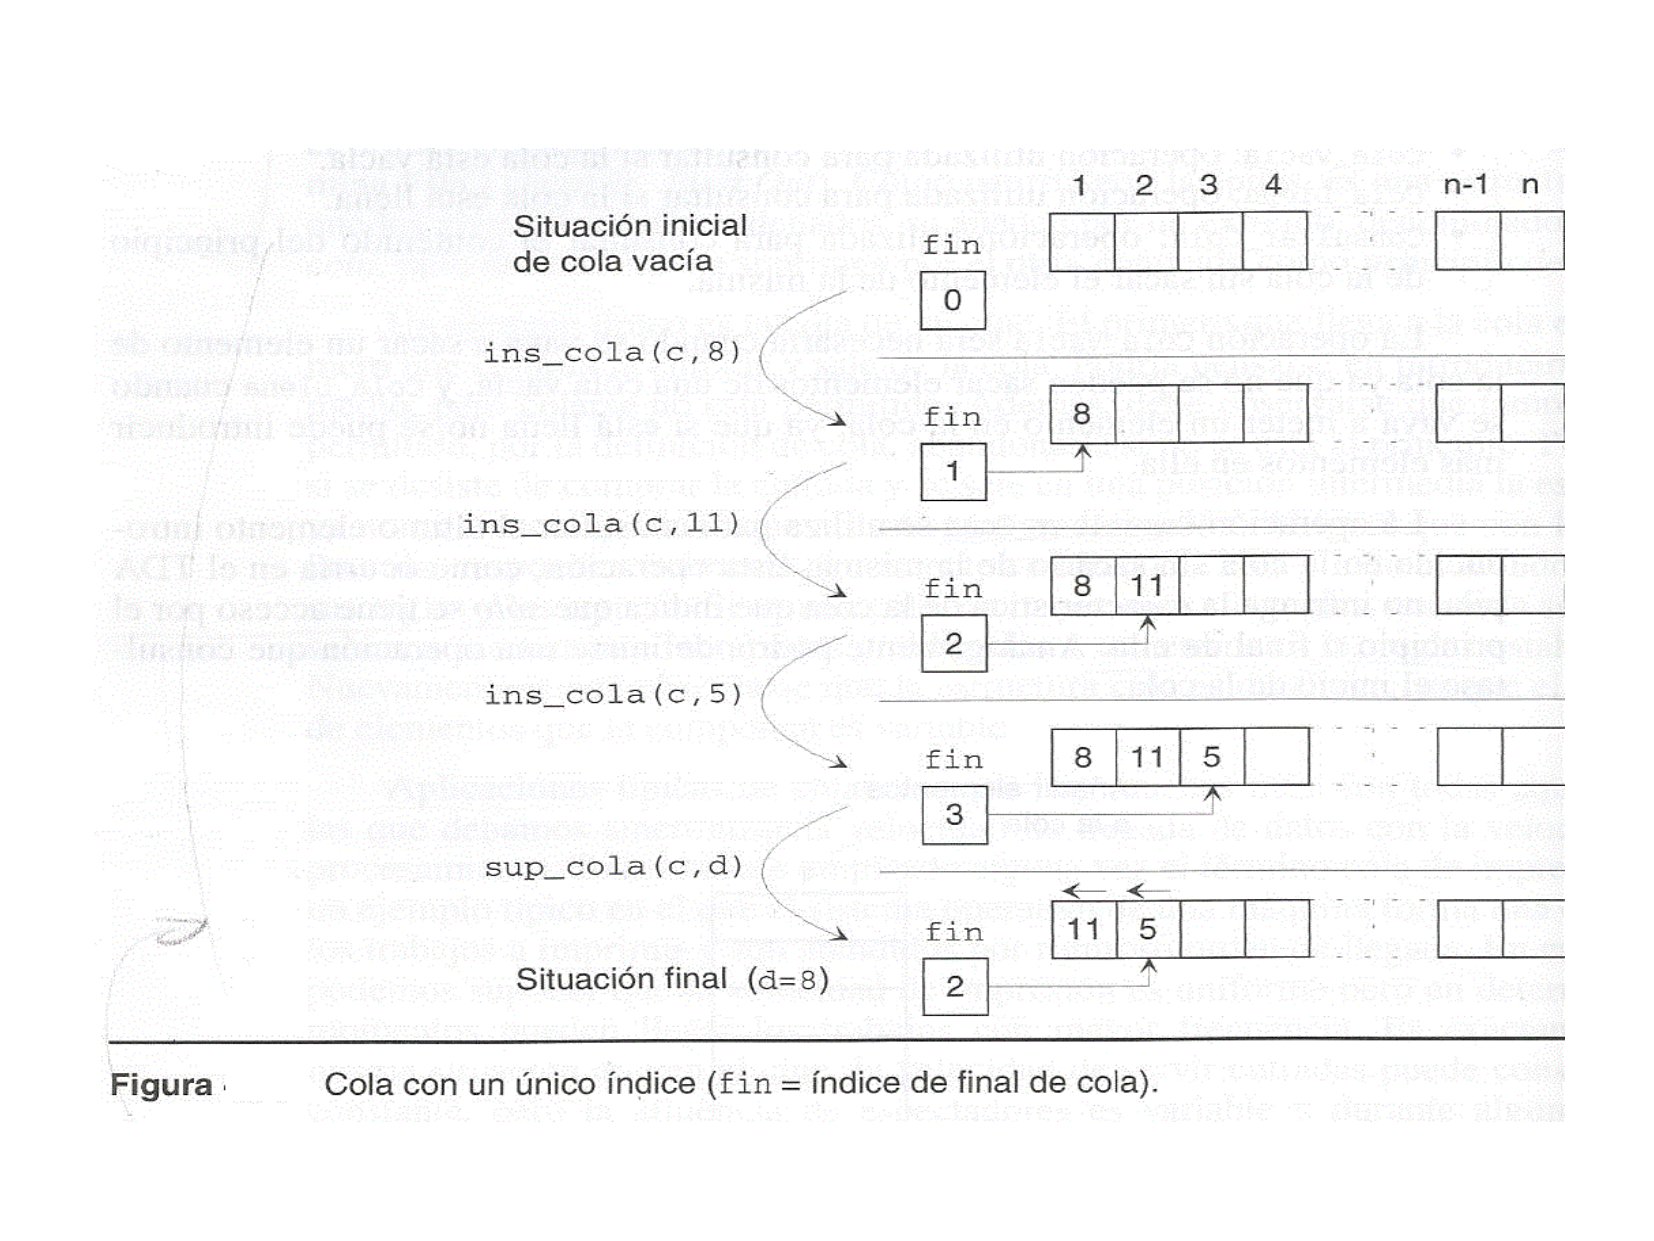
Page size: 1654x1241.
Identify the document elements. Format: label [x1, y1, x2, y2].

picture [88, 147, 1565, 1123]
